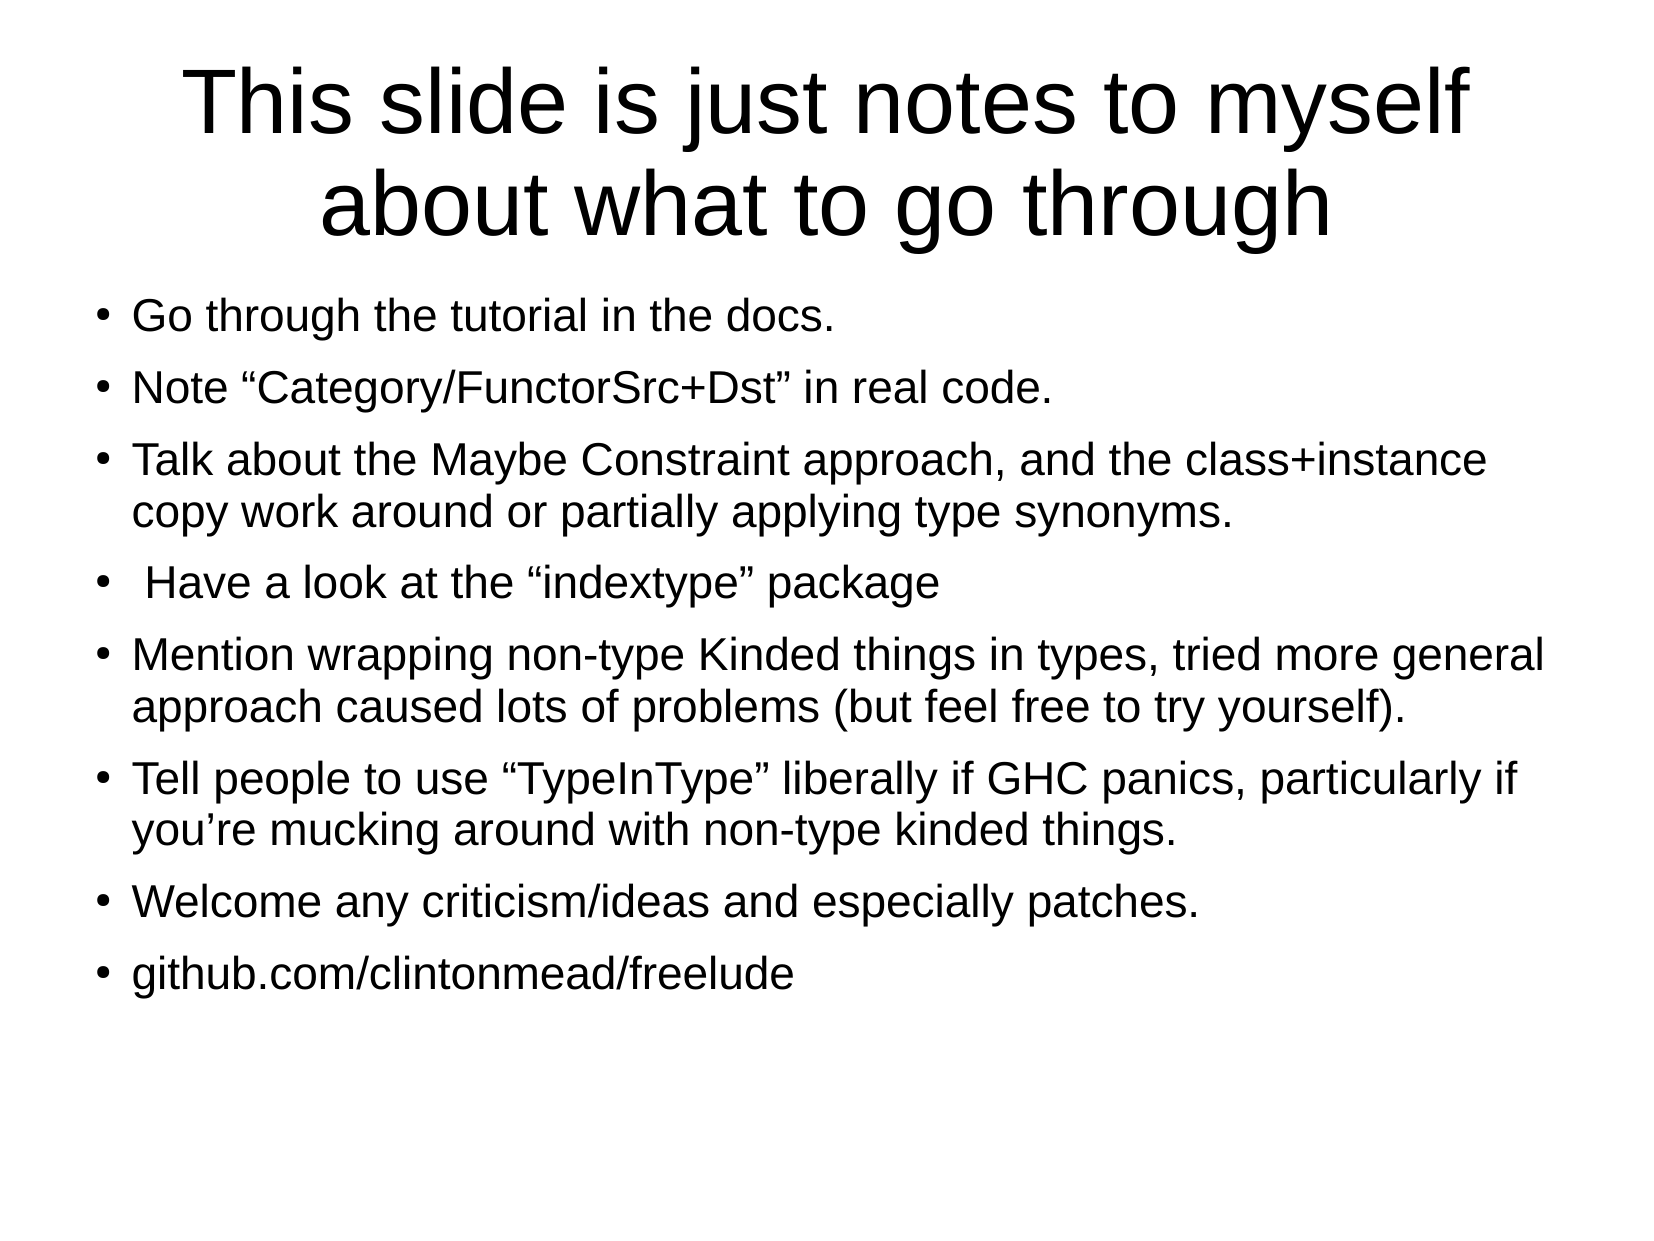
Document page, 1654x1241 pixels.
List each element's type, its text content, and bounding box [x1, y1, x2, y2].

title This slide is just notes to myself about what to go through [82, 49, 1571, 257]
list Go through the tutorial in the docs. Note “Category/FunctorSrc+Dst” in real code. Talk about the Maybe Constraint approach, and the class+instance copy work around or partially applying type synonyms. Have a look at the “indextype” package Mention wrapping non-type Kinded things in types, tried more general approach caused lots of problems (but feel free to try yourself). Tell people to use “TypeInType” liberally if GHC panics, particularly if you’re mucking around with non-type kinded things. Welcome any criticism/ideas and especially patches. github.com/clintonmead/freelude [82, 290, 1571, 1010]
